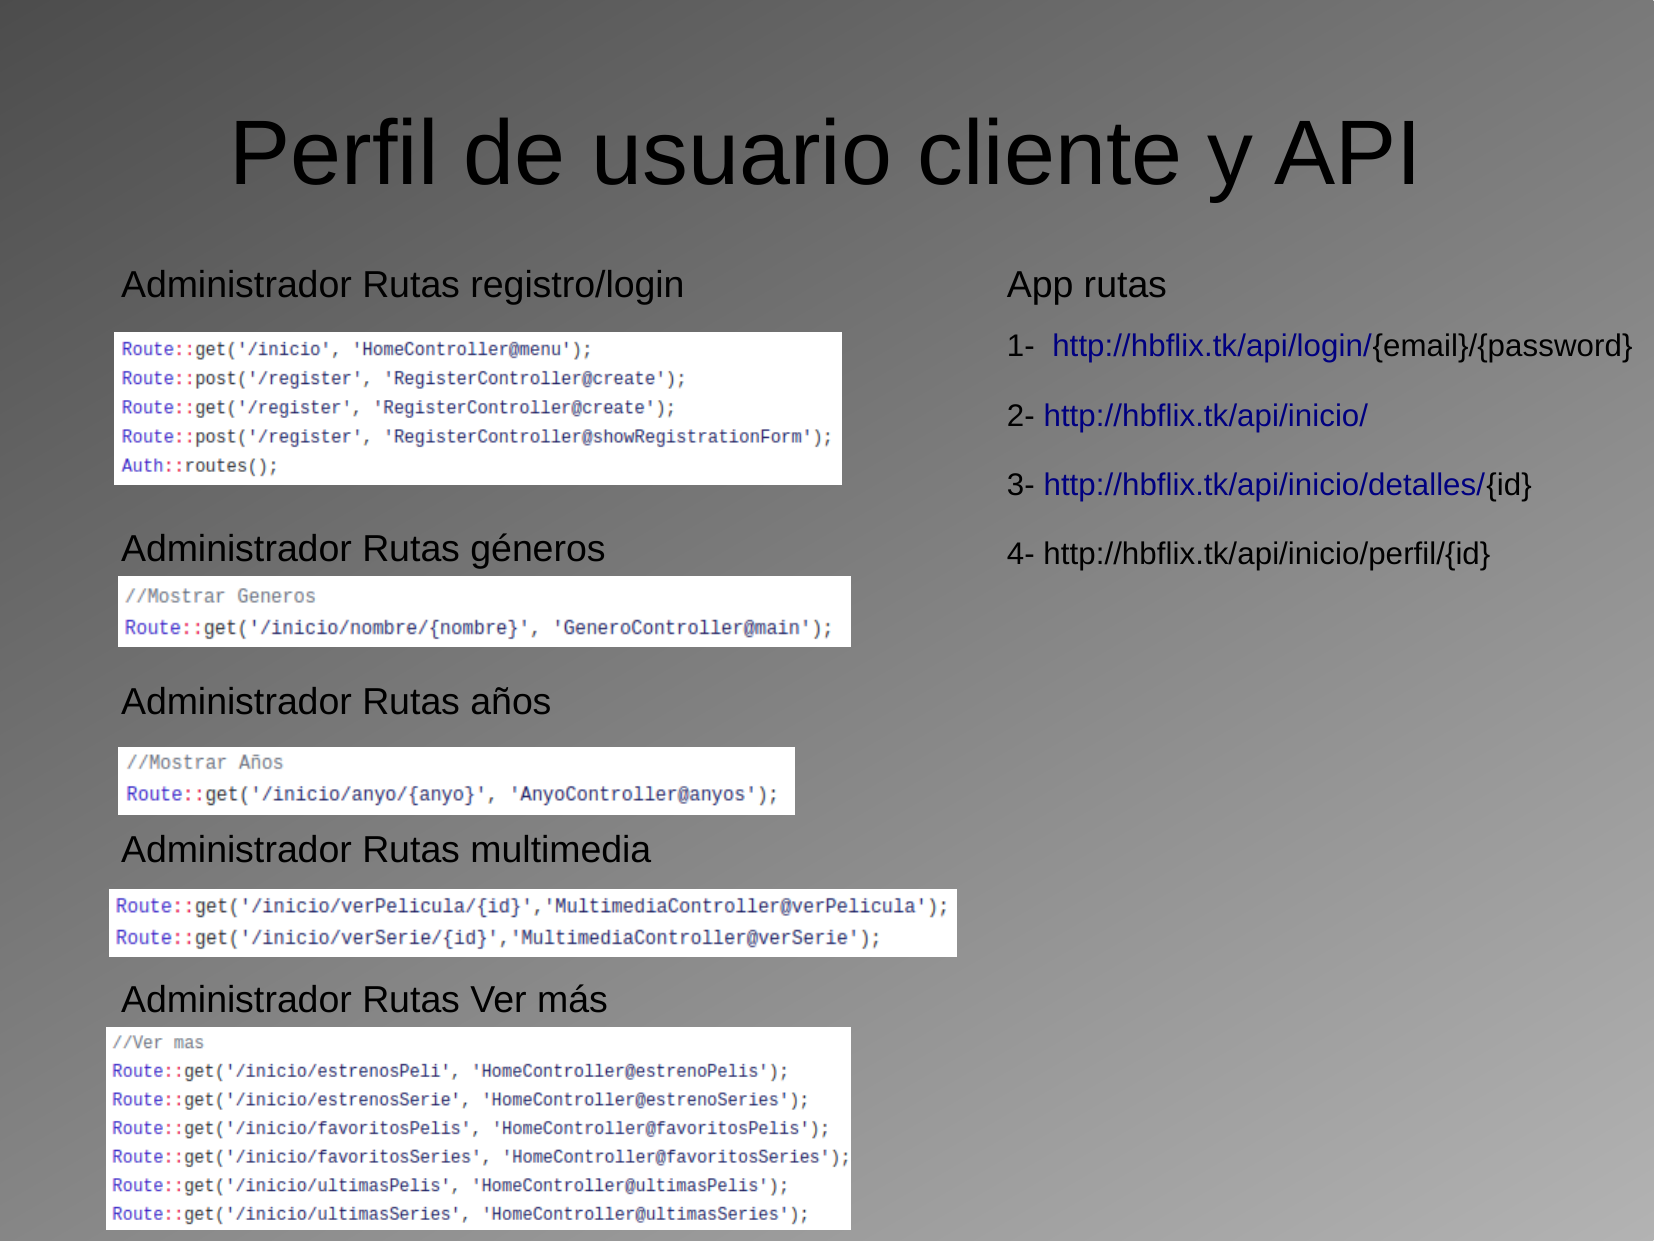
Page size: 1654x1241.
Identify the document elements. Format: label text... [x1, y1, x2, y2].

text_box Administrador Rutas Ver más [106, 970, 827, 1027]
text_box Administrador Rutas años [106, 673, 827, 731]
picture [106, 1027, 851, 1230]
title Perfil de usuario cliente y API [82, 49, 1571, 257]
text_box Administrador Rutas géneros [106, 519, 827, 577]
text_box Administrador Rutas multimedia [106, 820, 827, 878]
text_box 1- http://hbflix.tk/api/login/{email}/{password} 2- http://hbflix.tk/api/inicio/ 3- http://hbflix.tk/api/inicio/detalles/{id} 4- http://hbflix.tk/api/inicio/perfil/{id} [992, 321, 1654, 591]
text_box App rutas [992, 256, 1654, 314]
picture [118, 747, 795, 815]
picture [109, 889, 957, 957]
picture [118, 576, 851, 647]
picture [114, 332, 842, 485]
text_box Administrador Rutas registro/login [106, 256, 827, 314]
